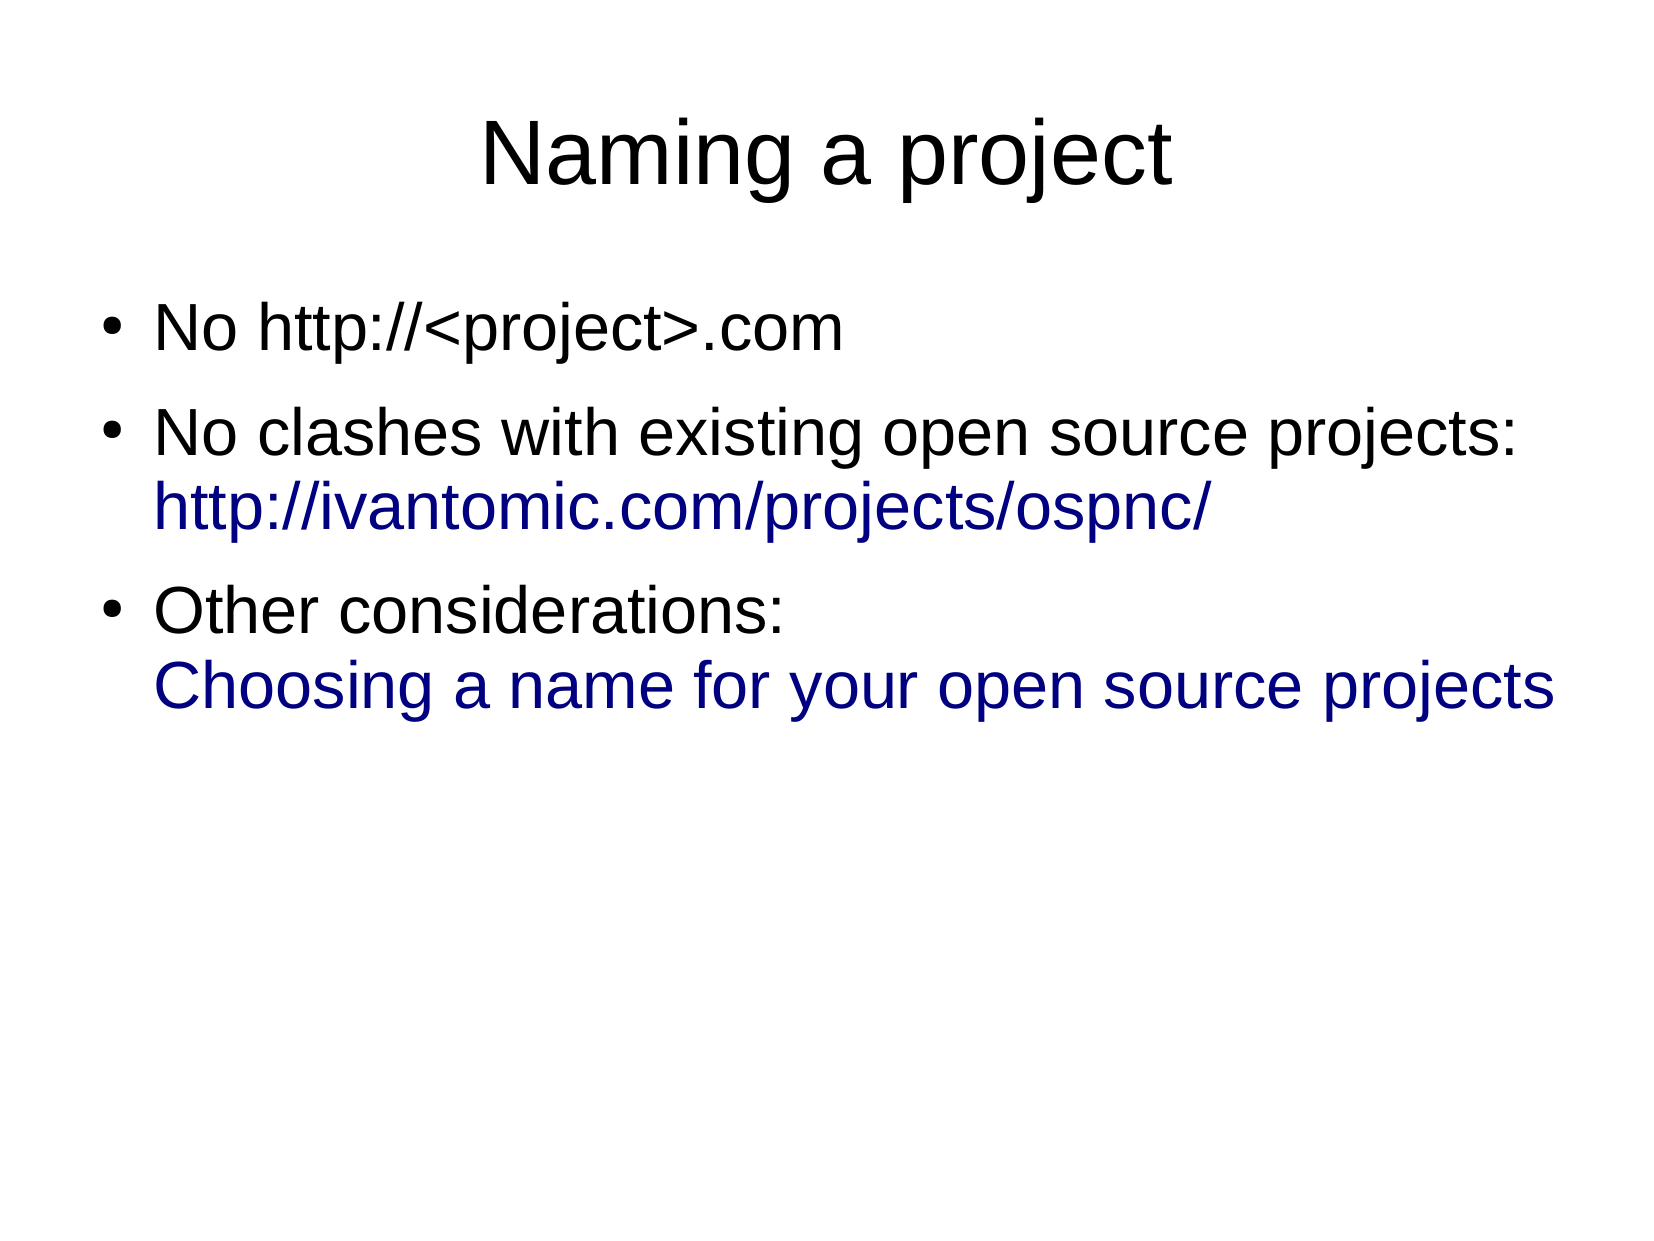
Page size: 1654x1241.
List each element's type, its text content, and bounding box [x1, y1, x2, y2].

title Naming a project [82, 49, 1571, 257]
list No http://<project>.com No clashes with existing open source projects: http://ivantomic.com/projects/ospnc/ Other considerations: Choosing a name for your open source projects [82, 290, 1571, 1010]
